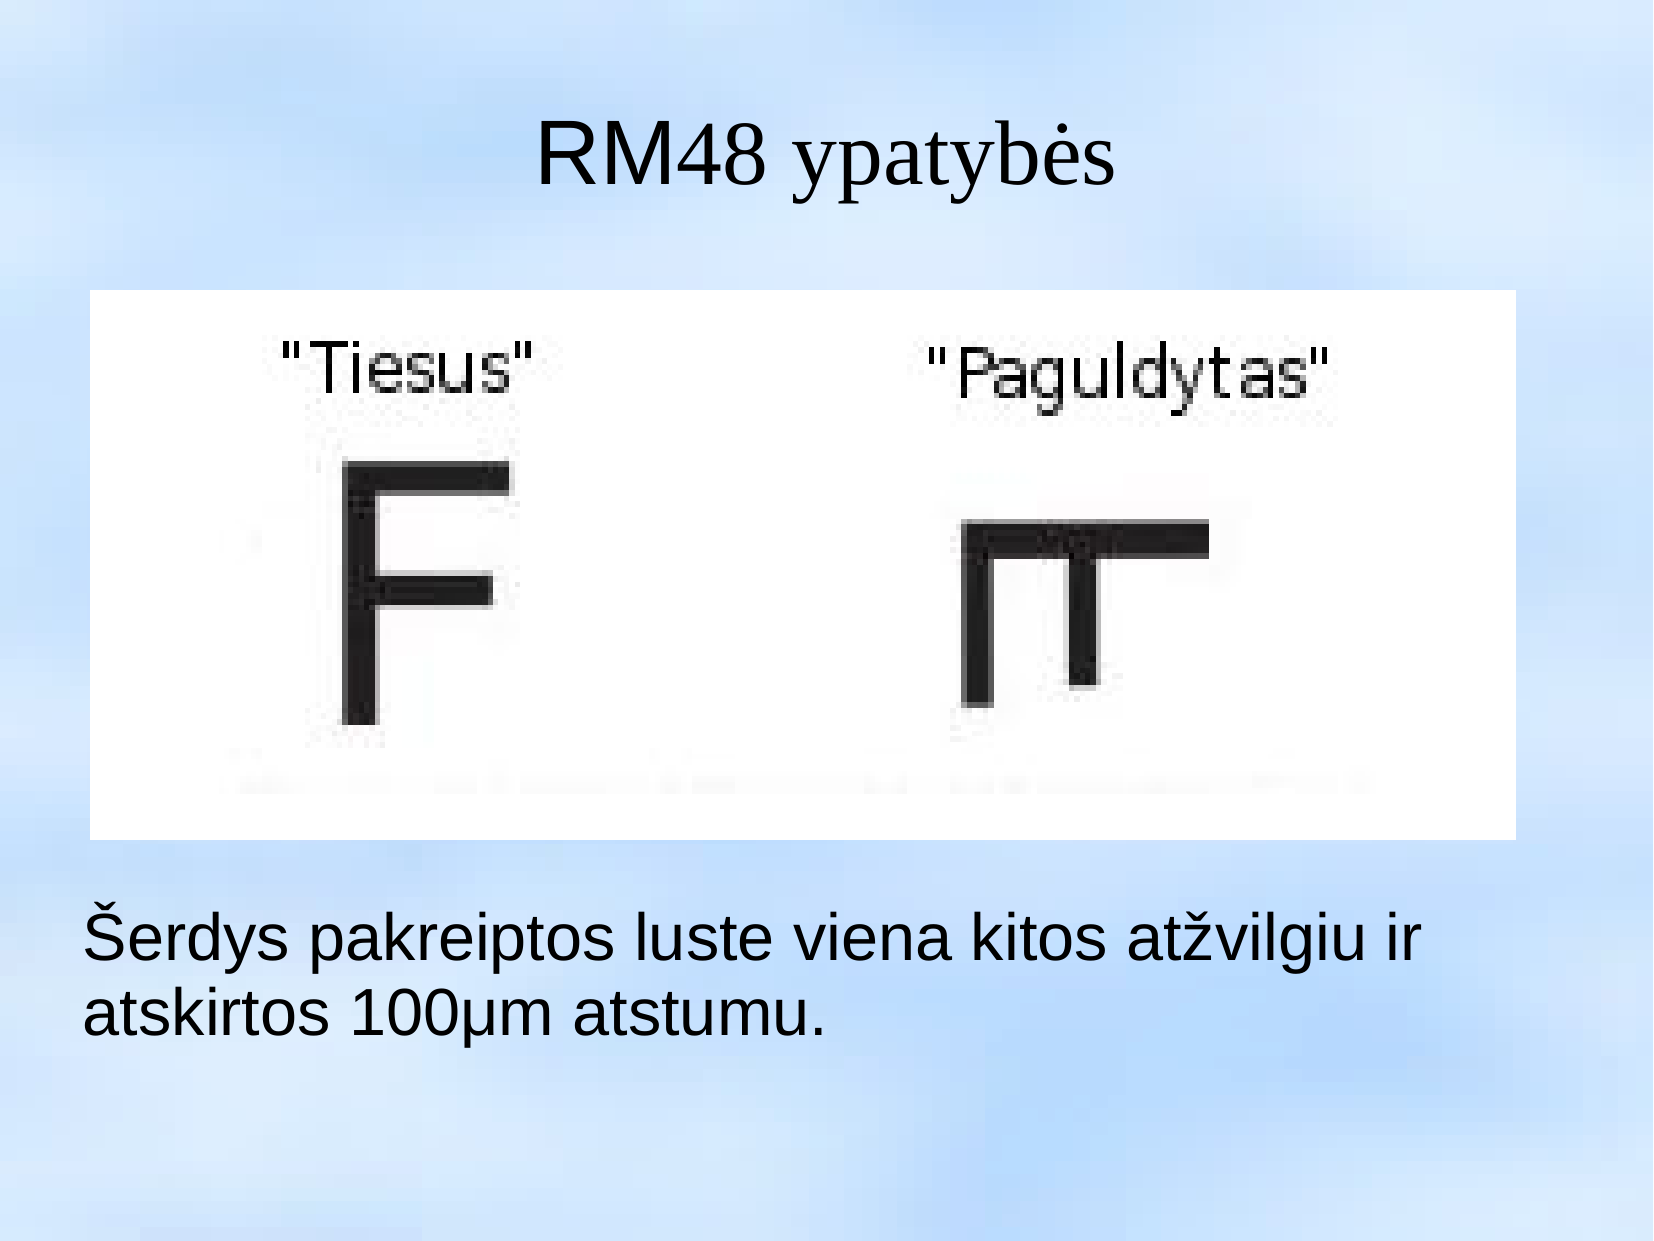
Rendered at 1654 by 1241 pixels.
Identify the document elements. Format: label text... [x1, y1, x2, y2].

picture [0, 0, 1654, 1241]
list Šerdys pakreiptos luste viena kitos atžvilgiu ir atskirtos 100μm atstumu. [82, 900, 1538, 1126]
title RM48 ypatybės [82, 49, 1571, 257]
